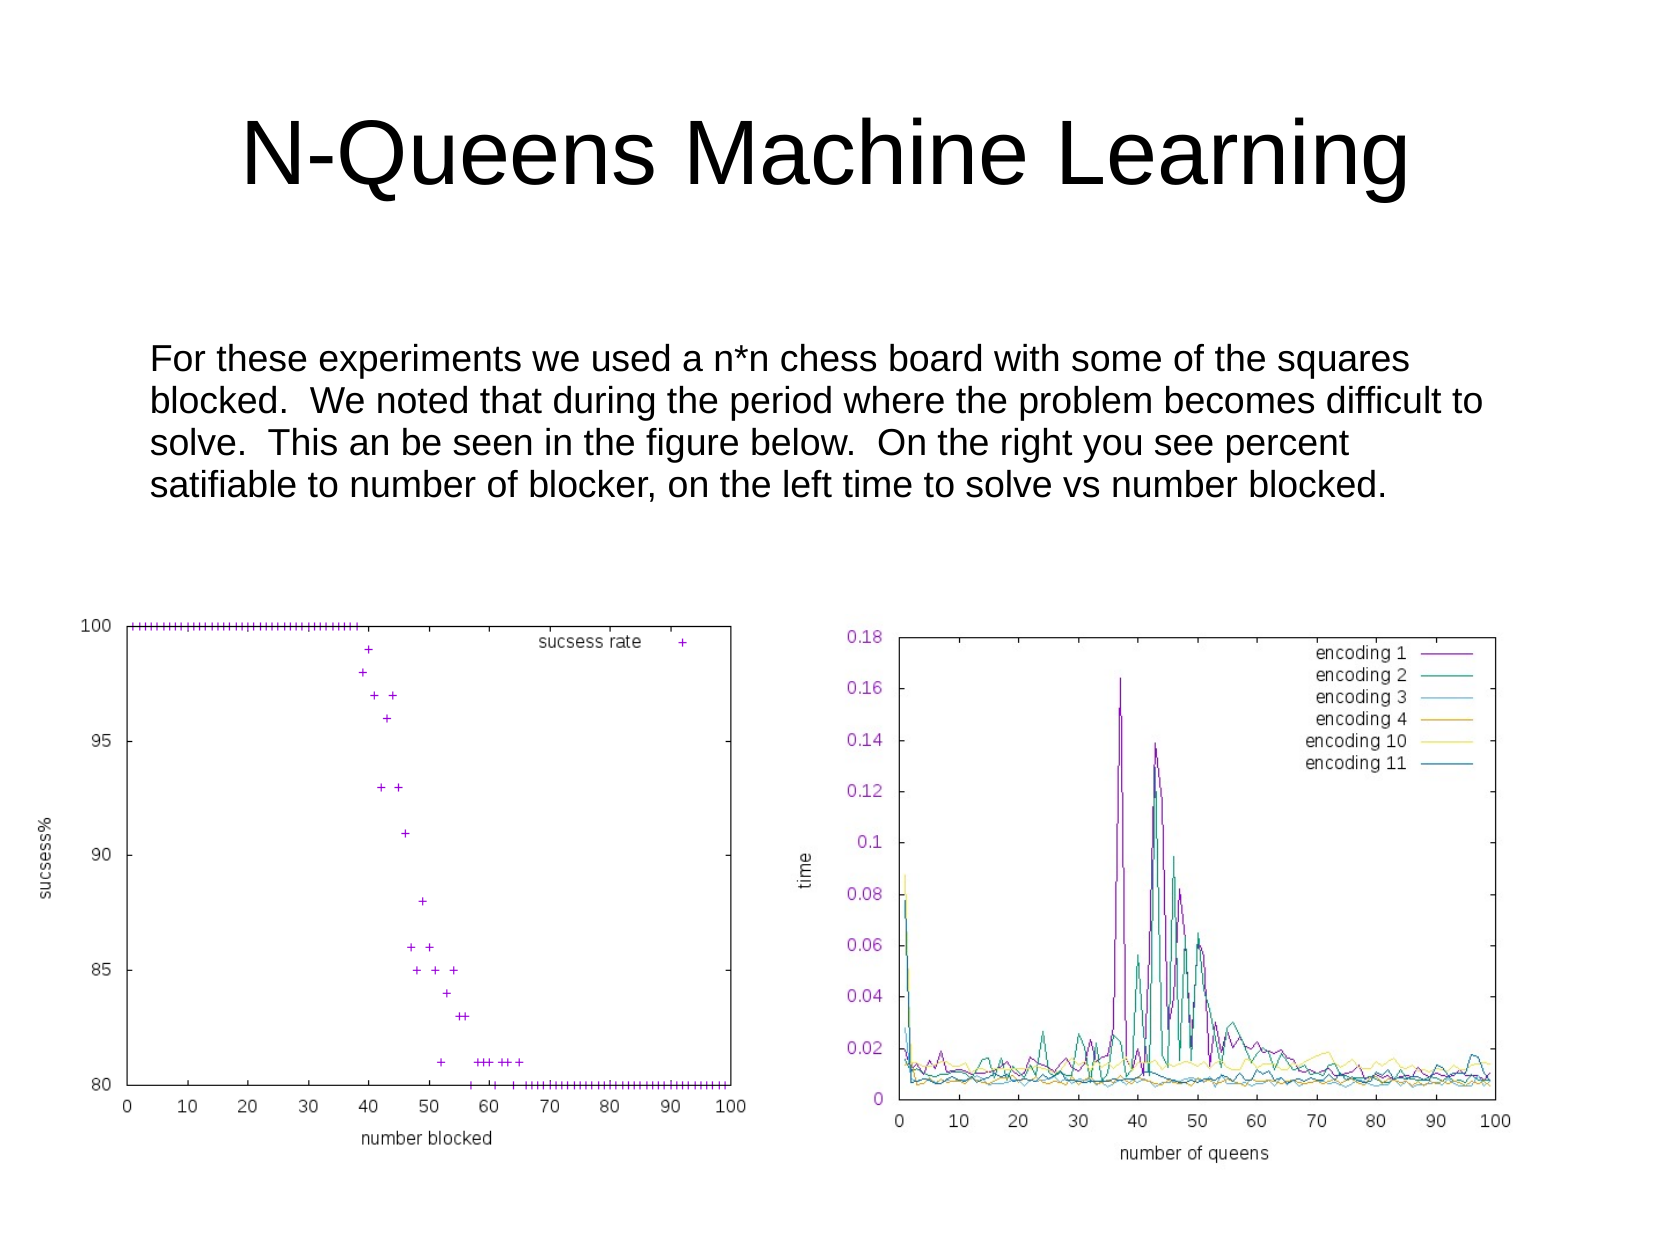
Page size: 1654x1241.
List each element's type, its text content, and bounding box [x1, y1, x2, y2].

text_box For these experiments we used a n*n chess board with some of the squares blocked. We noted that during the period where the problem becomes difficult to solve. This an be seen in the figure below. On the right you see percent satifiable to number of blocker, on the left time to solve vs number blocked. [135, 330, 1501, 513]
picture [790, 614, 1531, 1171]
title N-Queens Machine Learning [82, 49, 1571, 257]
picture [30, 603, 766, 1156]
